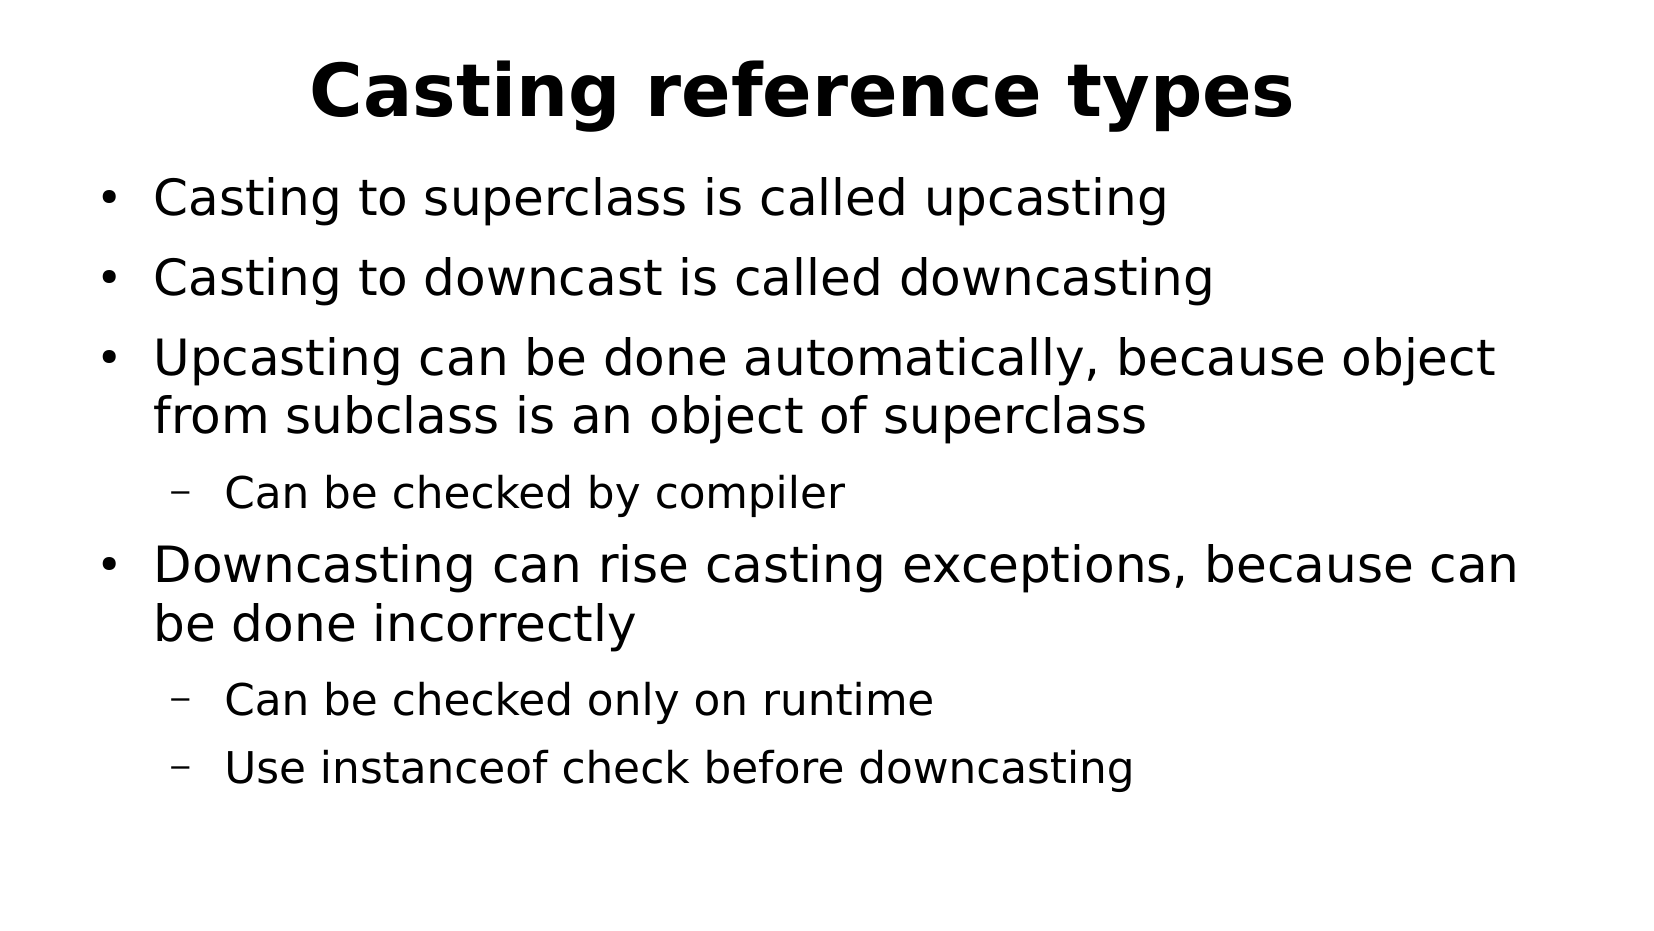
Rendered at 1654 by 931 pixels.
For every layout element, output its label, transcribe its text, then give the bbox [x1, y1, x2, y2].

list Casting to superclass is called upcasting Casting to downcast is called downcasting Upcasting can be done automatically, because object from subclass is an object of superclass Can be checked by compiler Downcasting can rise casting exceptions, because can be done incorrectly Can be checked only on runtime Use instanceof check before downcasting [82, 168, 1538, 889]
title Casting reference types [82, 37, 1571, 147]
